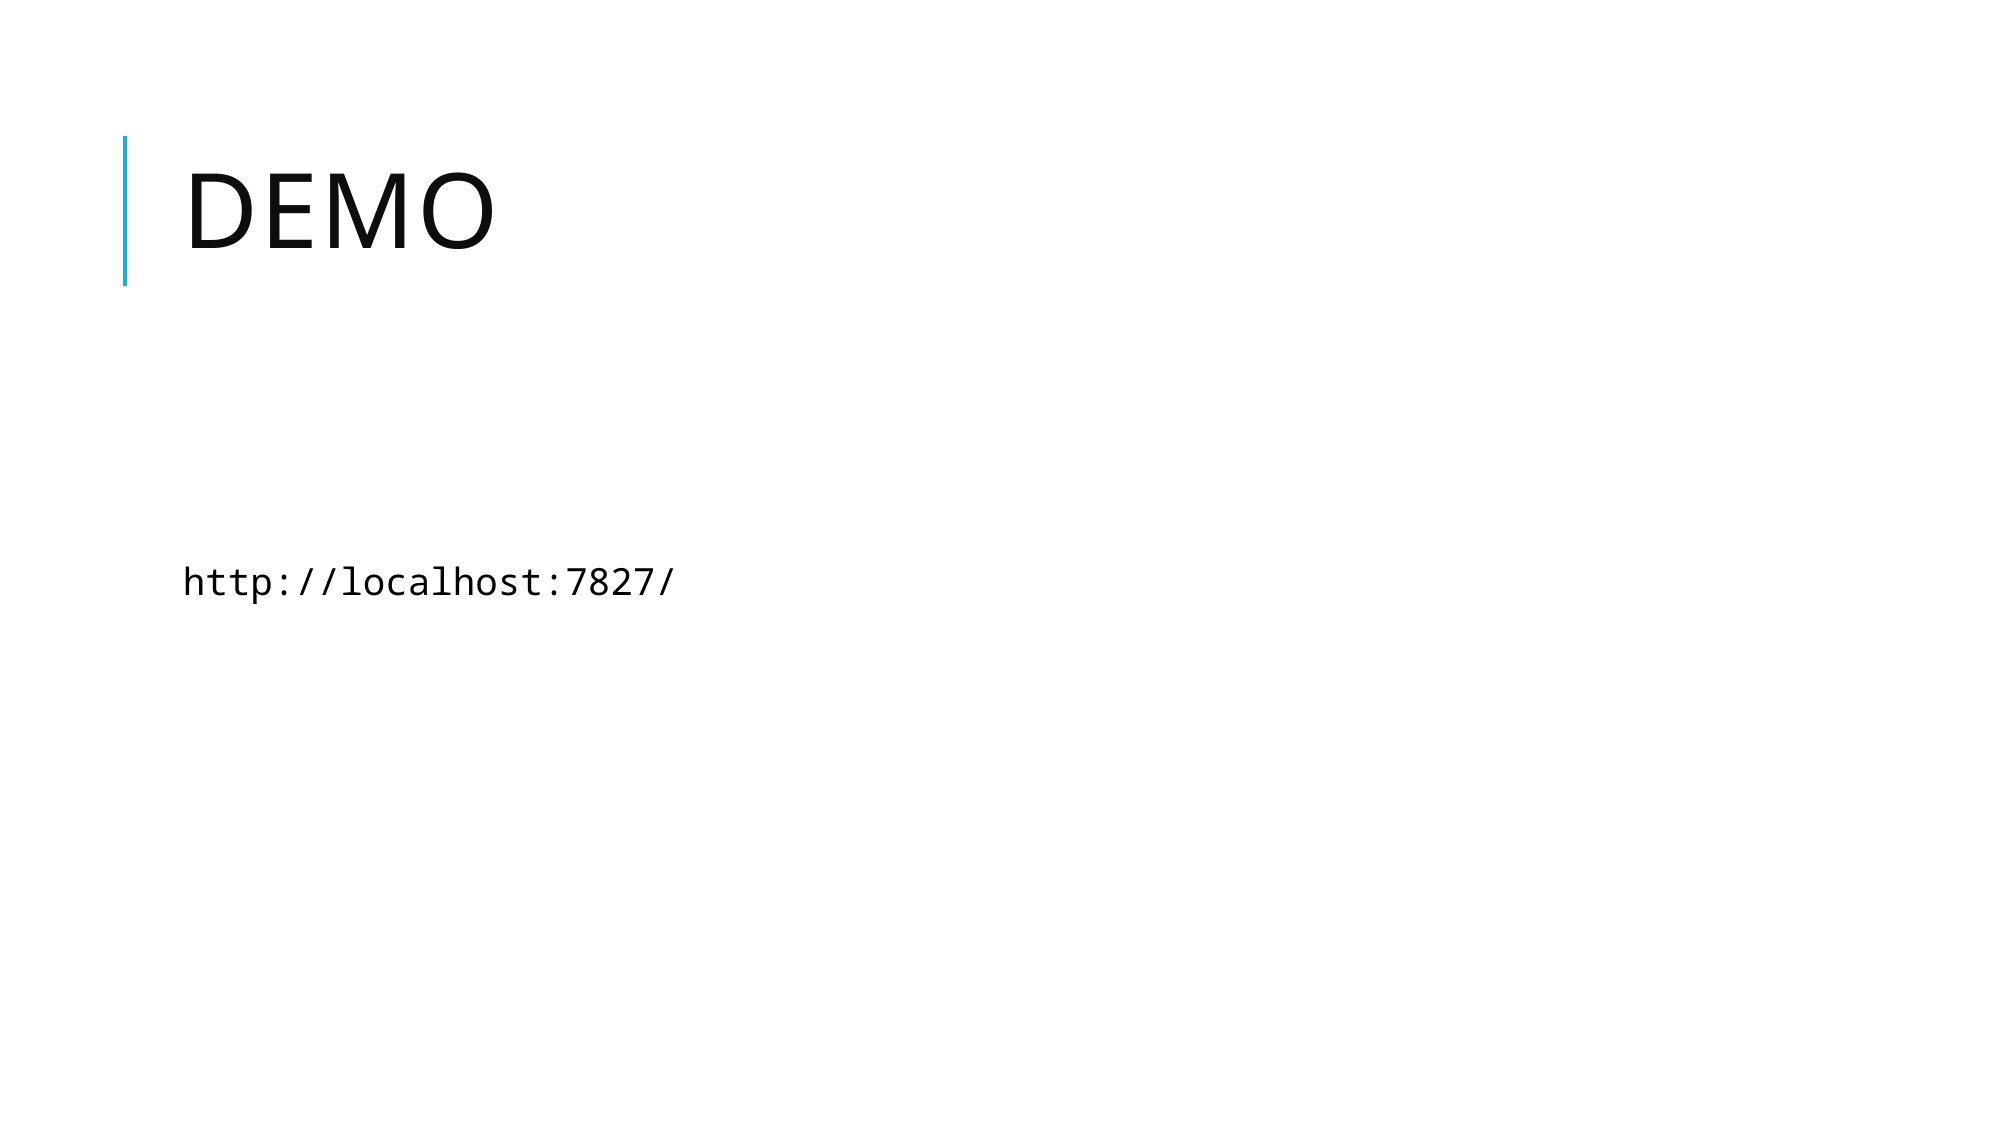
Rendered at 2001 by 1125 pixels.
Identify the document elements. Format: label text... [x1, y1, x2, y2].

title Demo [168, 96, 1763, 343]
text_box http://localhost:7827/ [168, 551, 693, 617]
